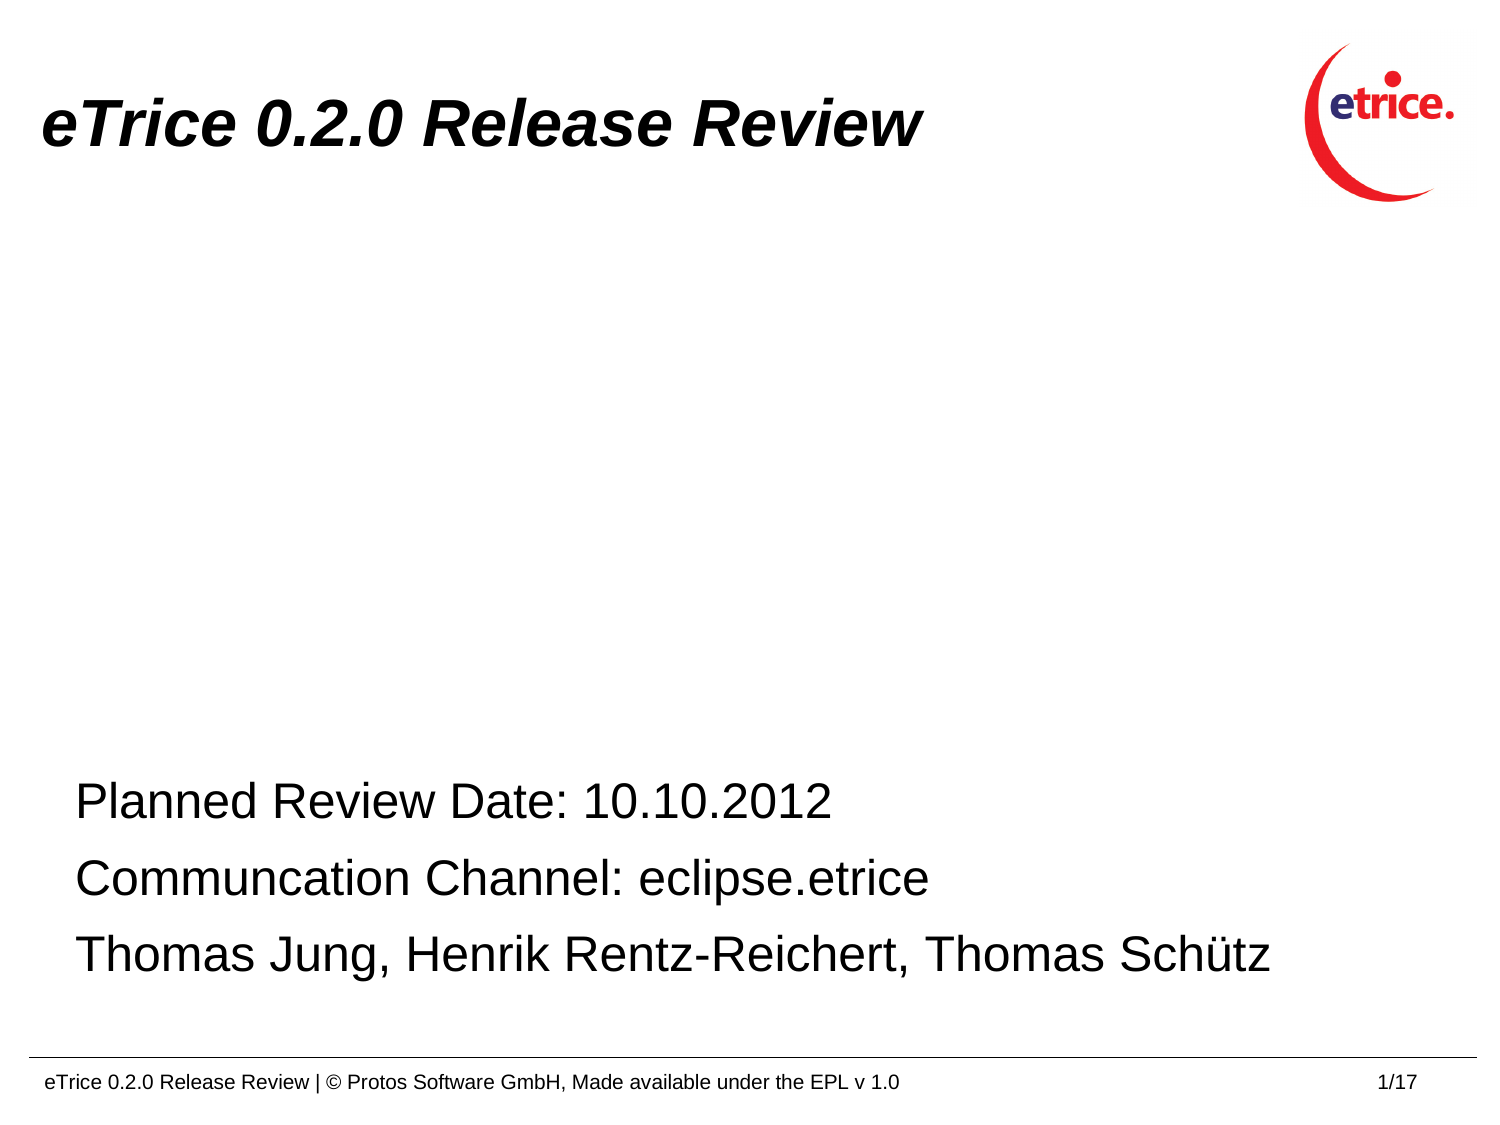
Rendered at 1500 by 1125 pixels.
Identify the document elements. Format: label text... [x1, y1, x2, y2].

picture [1299, 29, 1477, 207]
title eTrice 0.2.0 Release Review [26, 84, 1474, 175]
subtitle Planned Review Date: 10.10.2012 Communcation Channel: eclipse.etrice Thomas Jung, Henrik Rentz-Reichert, Thomas Schütz [75, 750, 1425, 1006]
